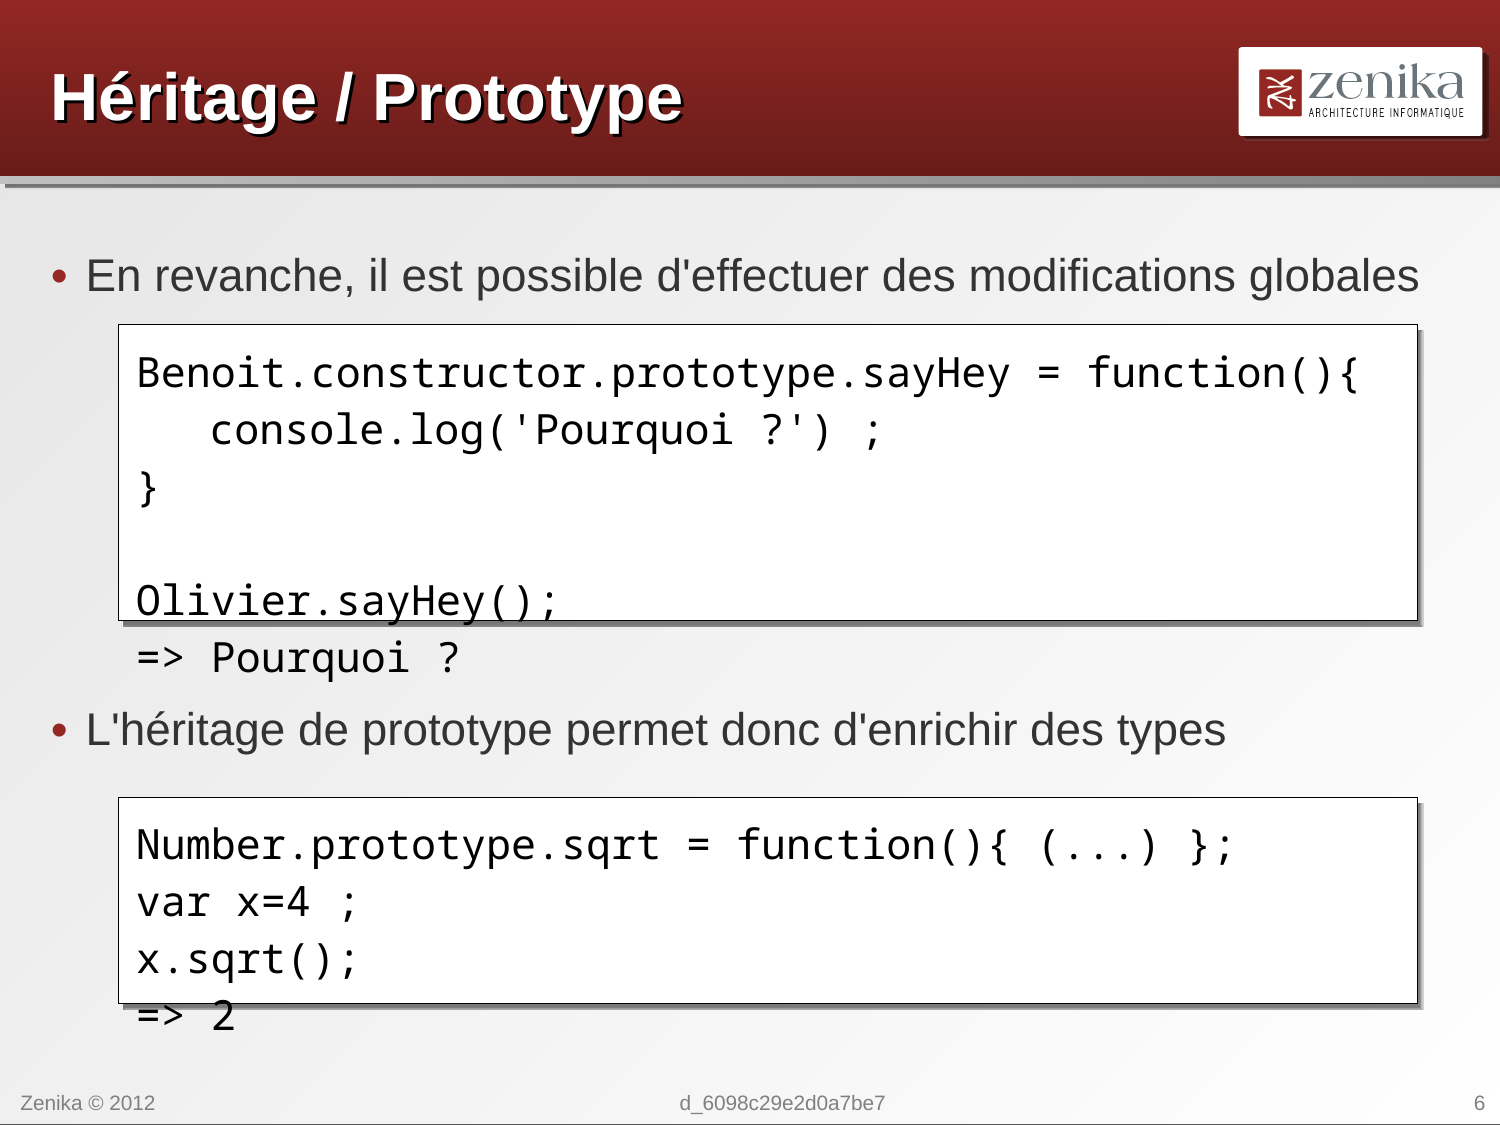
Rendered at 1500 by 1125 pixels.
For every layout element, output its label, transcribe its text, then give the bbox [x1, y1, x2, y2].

text_box Number.prototype.sqrt = function(){ (...) }; var x=4 ; x.sqrt(); => 2 [118, 797, 1418, 1004]
text_box Benoit.constructor.prototype.sayHey = function(){ console.log('Pourquoi ?') ; } Olivier.sayHey(); => Pourquoi ? [118, 324, 1418, 621]
picture [1257, 58, 1464, 125]
list En revanche, il est possible d'effectuer des modifications globales L'héritage de prototype permet donc d'enrichir des types [50, 249, 1435, 1079]
title Héritage / Prototype [50, 15, 1206, 180]
